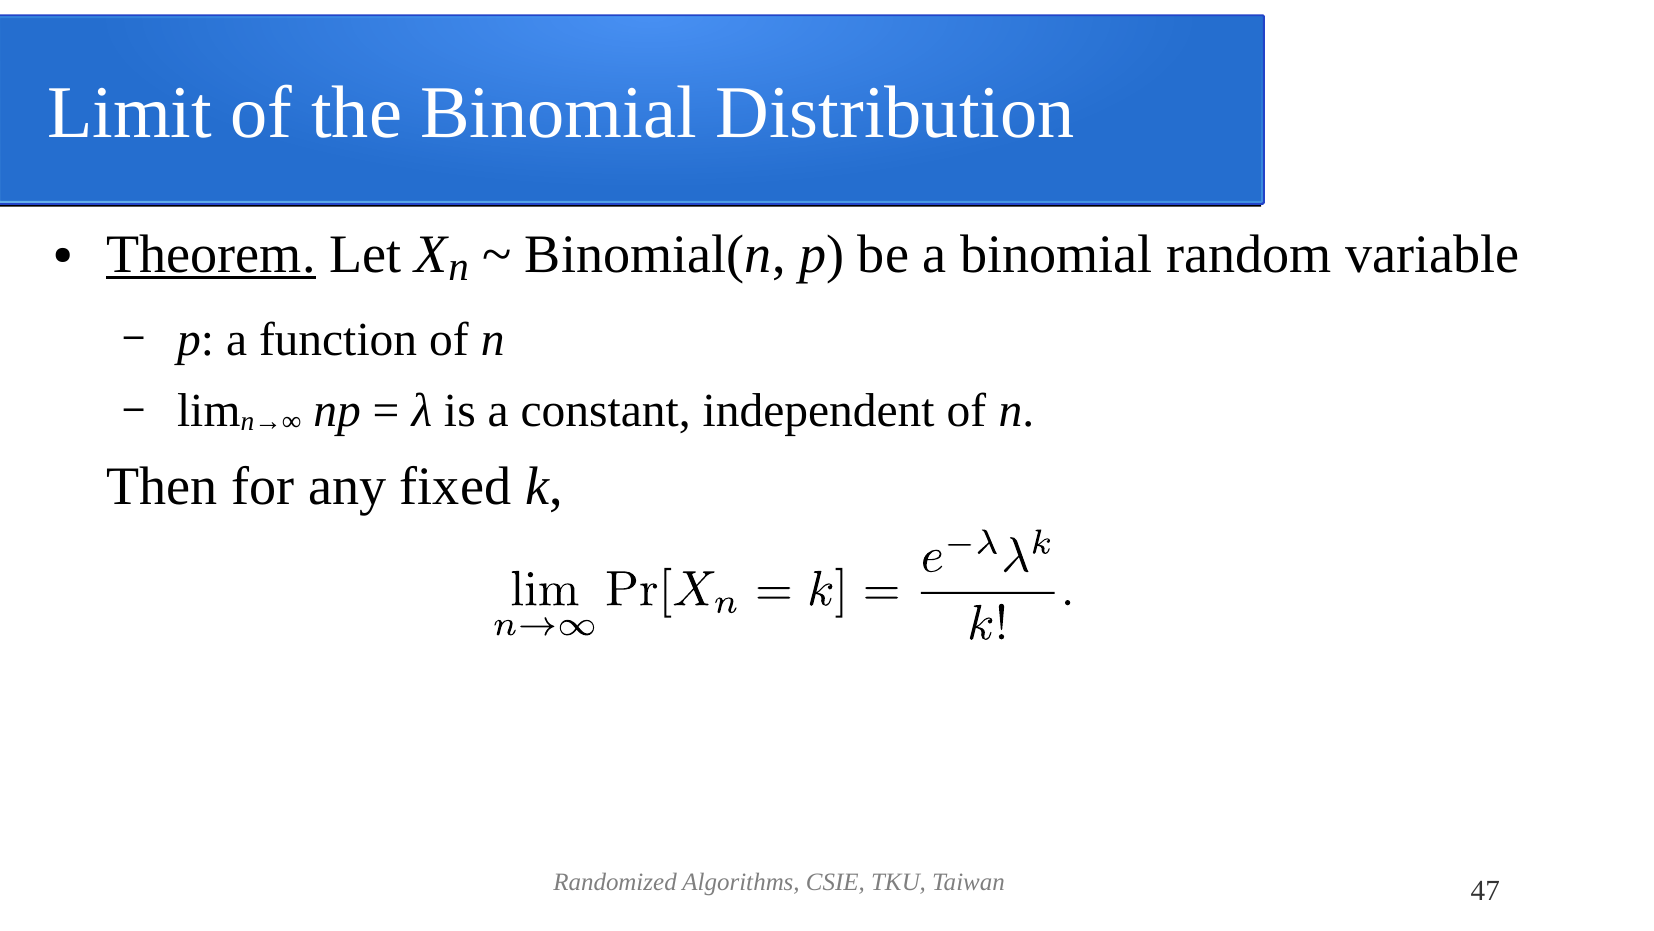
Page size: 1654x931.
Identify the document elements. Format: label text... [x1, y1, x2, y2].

list Theorem. Let Xn ~ Binomial(n, p) be a binomial random variable p: a function of n limn→∞ np = λ is a constant, independent of n. Then for any fixed k, [35, 224, 1524, 764]
title Limit of the Binomial Distribution [47, 35, 1199, 189]
picture [490, 527, 1073, 642]
